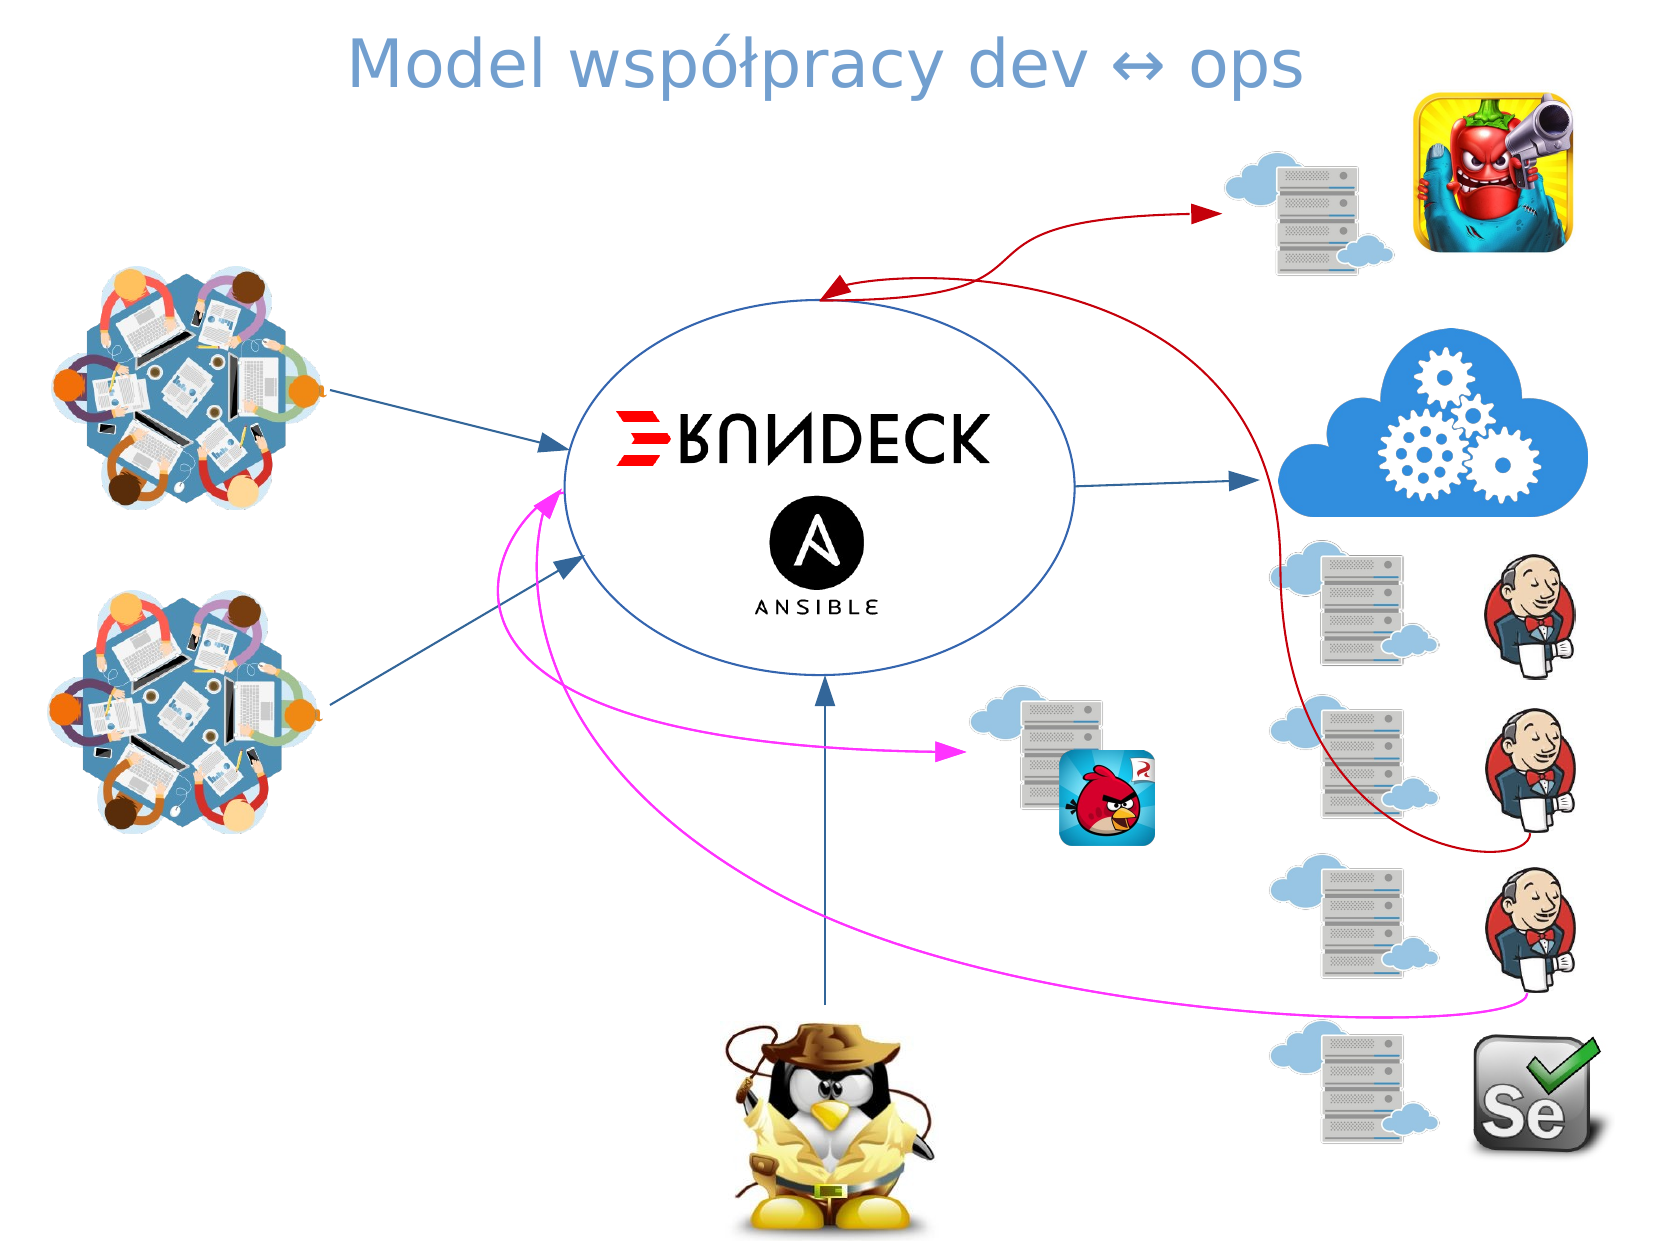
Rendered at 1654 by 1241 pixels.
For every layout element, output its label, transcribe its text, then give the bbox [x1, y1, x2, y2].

picture [1059, 836, 1068, 846]
picture [616, 411, 990, 466]
picture [0, 590, 402, 834]
picture [1267, 852, 1441, 980]
picture [1278, 328, 1588, 517]
picture [720, 1021, 939, 1241]
picture [1222, 150, 1396, 277]
picture [1267, 693, 1389, 820]
picture [1281, 539, 1441, 667]
picture [1267, 539, 1290, 667]
text_box Model współpracy dev ↔ ops [332, 17, 1322, 111]
picture [1147, 839, 1155, 846]
picture [1485, 867, 1576, 993]
picture [741, 482, 890, 631]
picture [1301, 693, 1441, 820]
picture [0, 266, 406, 510]
picture [1484, 554, 1576, 680]
picture [1464, 1027, 1615, 1163]
picture [1485, 708, 1576, 833]
picture [1267, 1018, 1441, 1145]
picture [967, 684, 1155, 836]
picture [1410, 89, 1576, 256]
